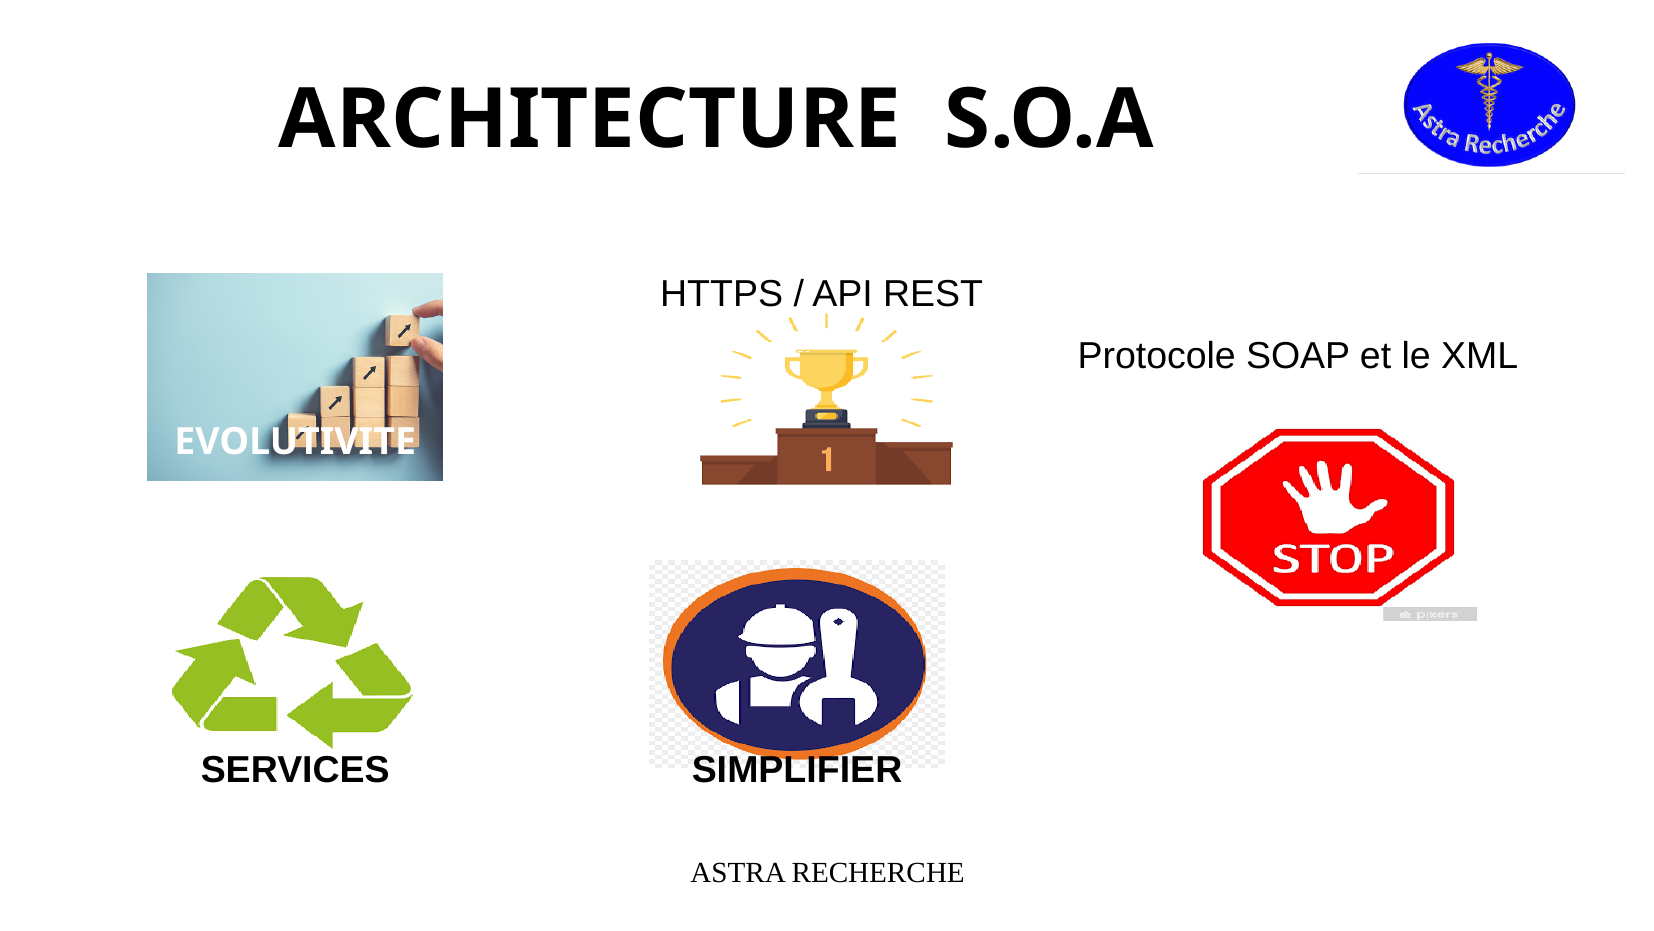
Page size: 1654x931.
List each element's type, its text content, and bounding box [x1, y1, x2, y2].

picture [147, 273, 443, 481]
picture [1181, 413, 1477, 621]
title ARCHITECTURE S.O.A [82, 37, 1329, 193]
picture [147, 560, 443, 768]
picture [1358, 29, 1625, 178]
text_box Protocole SOAP et le XML [1062, 327, 1595, 384]
picture [649, 560, 945, 768]
picture [679, 295, 975, 502]
